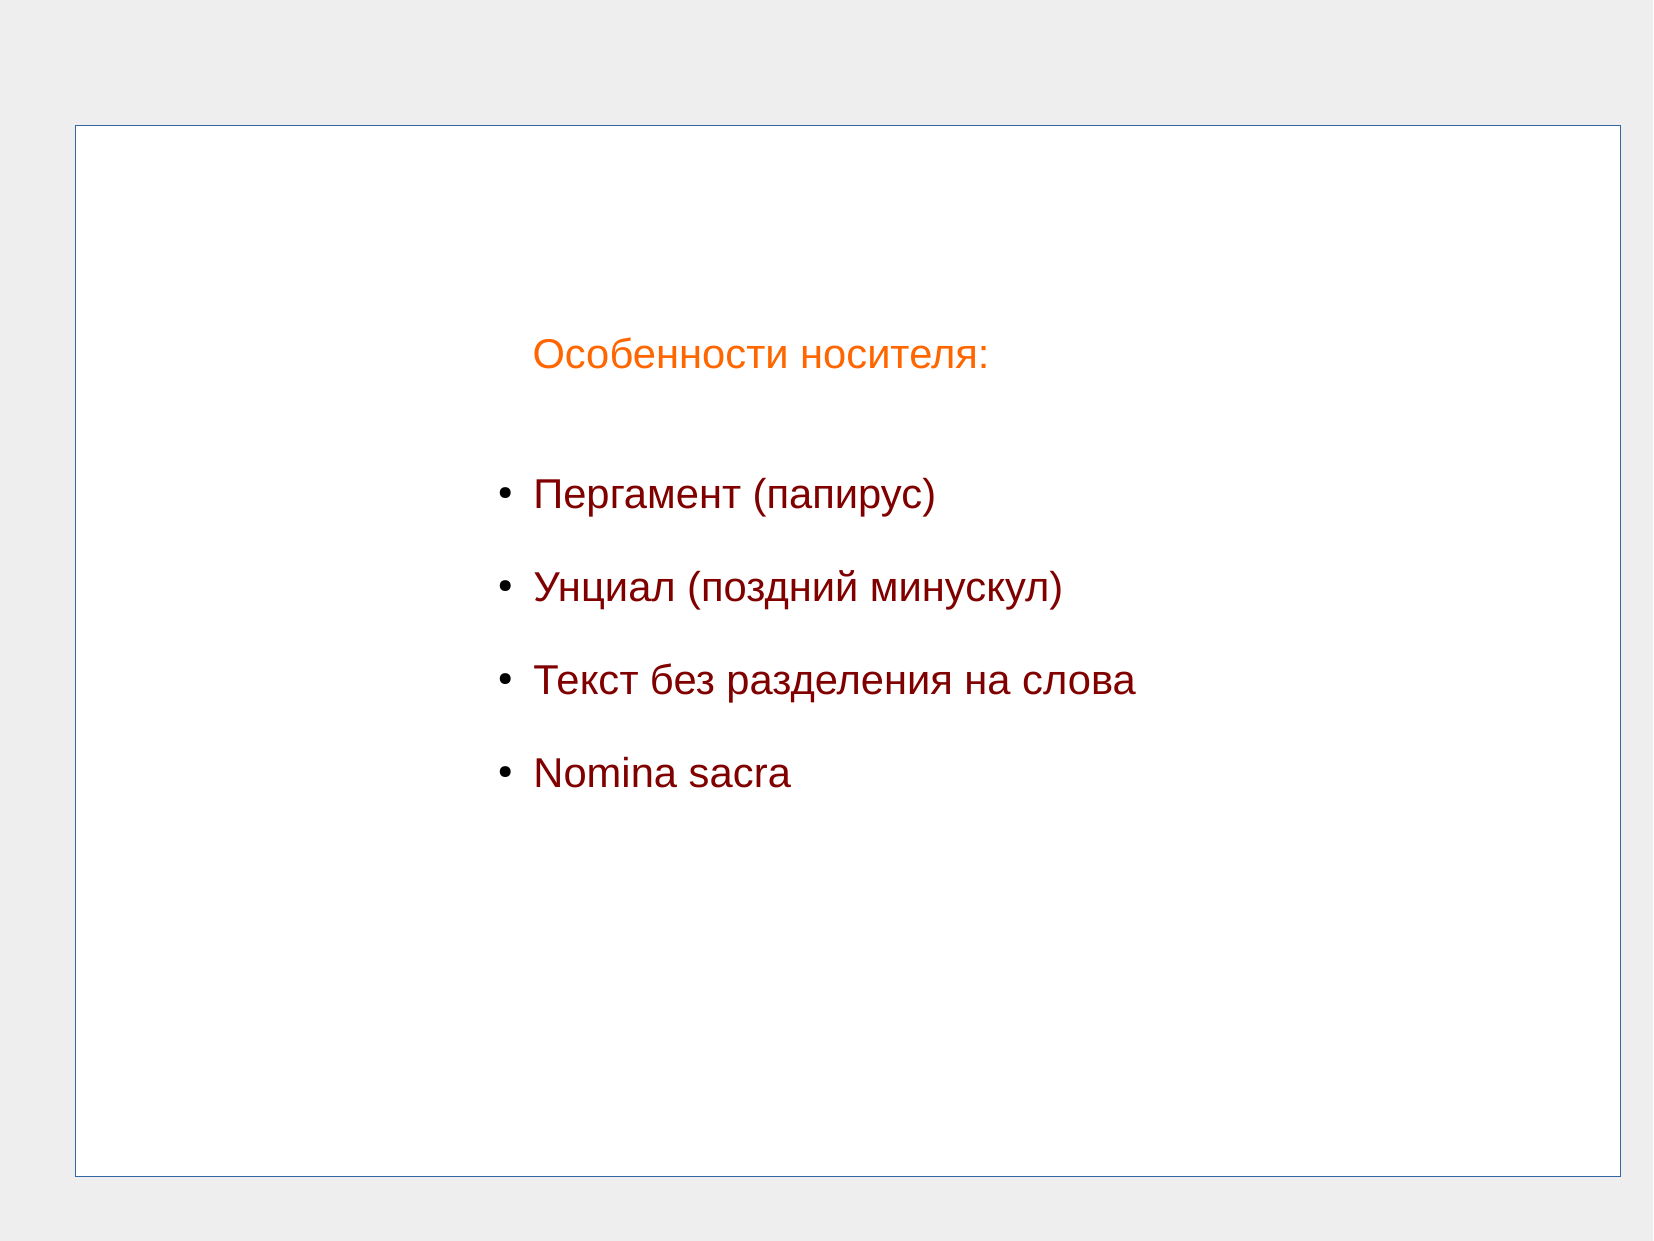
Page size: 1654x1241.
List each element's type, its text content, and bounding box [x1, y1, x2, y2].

subtitle Особенности носителя: Пергамент (папирус) Унциал (поздний минускул) Текст без разделения на слова Nomina sacra [497, 331, 1328, 1170]
text_box [75, 125, 1621, 1177]
